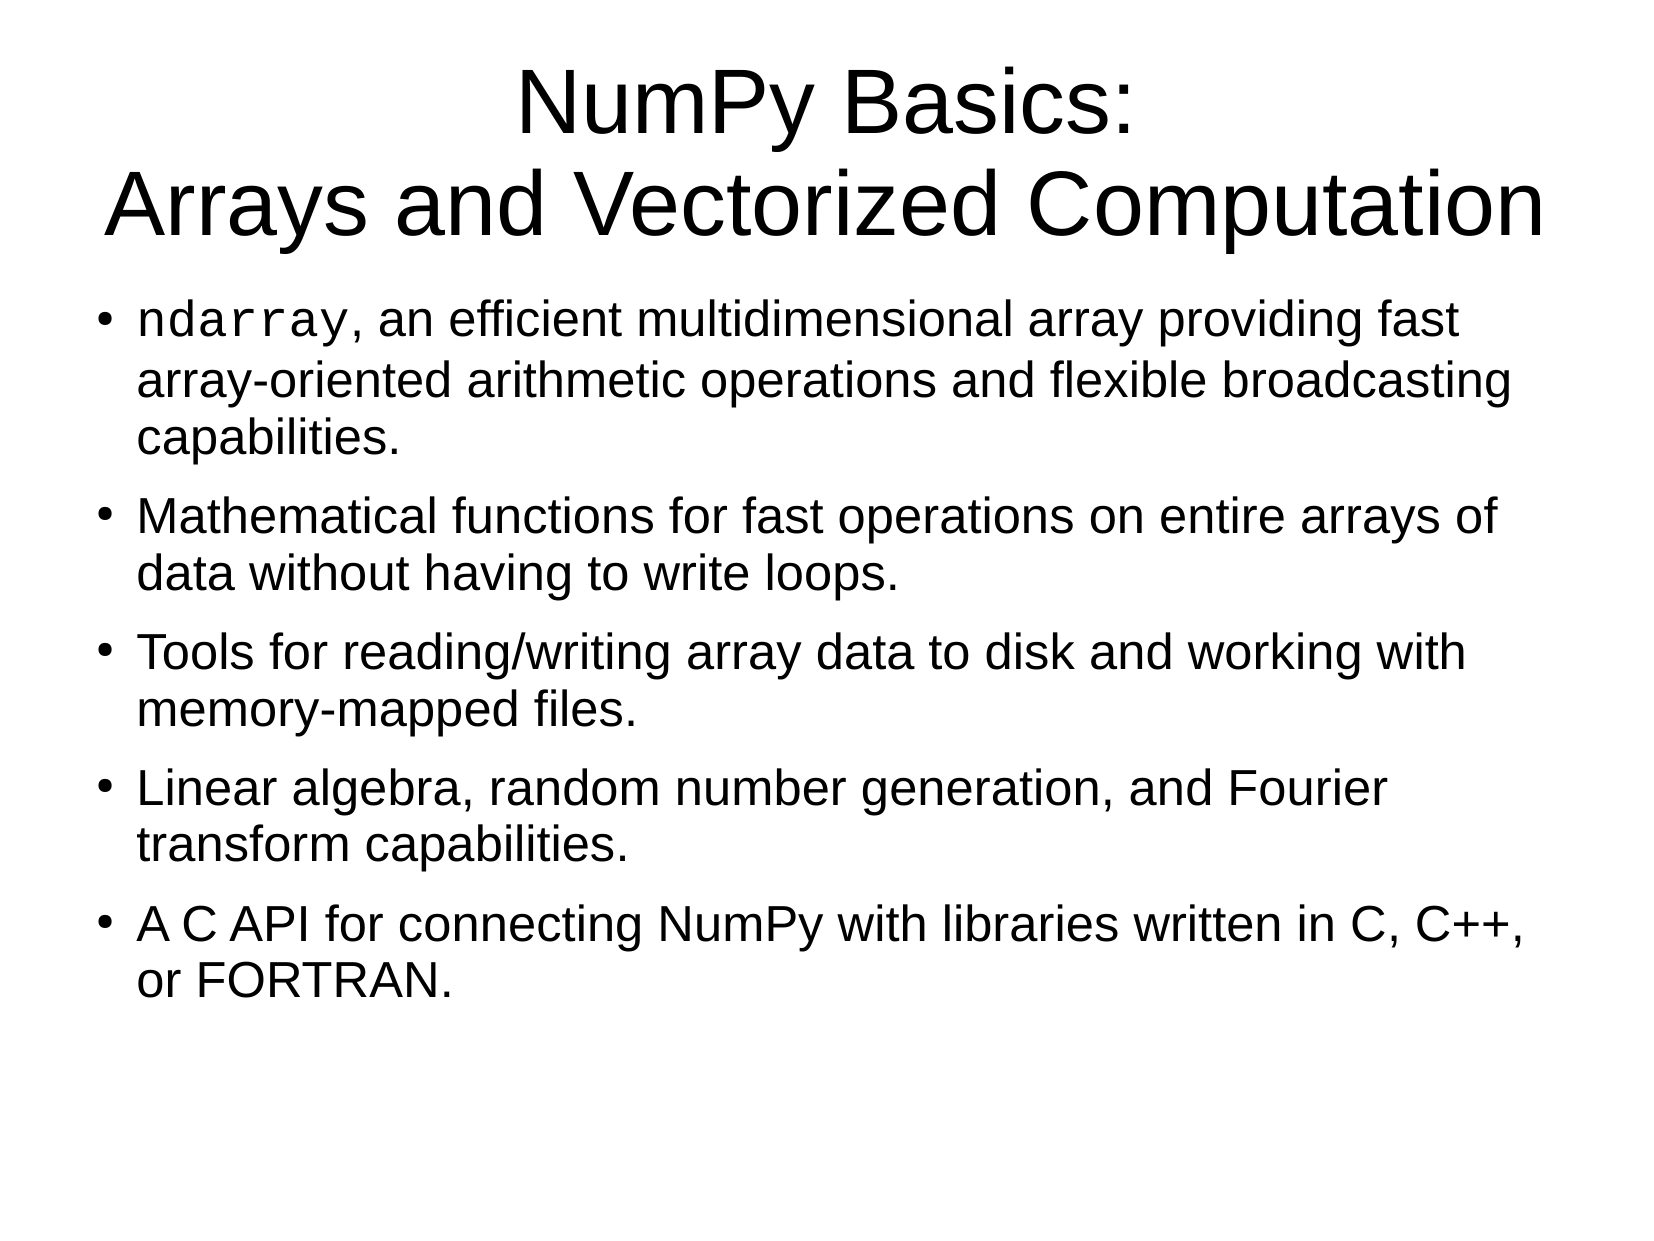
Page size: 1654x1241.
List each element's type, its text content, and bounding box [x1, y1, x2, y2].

list ndarray, an efficient multidimensional array providing fast array-oriented arithmetic operations and flexible broadcasting capabilities. Mathematical functions for fast operations on entire arrays of data without having to write loops. Tools for reading/writing array data to disk and working with memory-mapped files. Linear algebra, random number generation, and Fourier transform capabilities. A C API for connecting NumPy with libraries written in C, C++, or FORTRAN. [82, 290, 1571, 1010]
title NumPy Basics: Arrays and Vectorized Computation [82, 49, 1571, 257]
